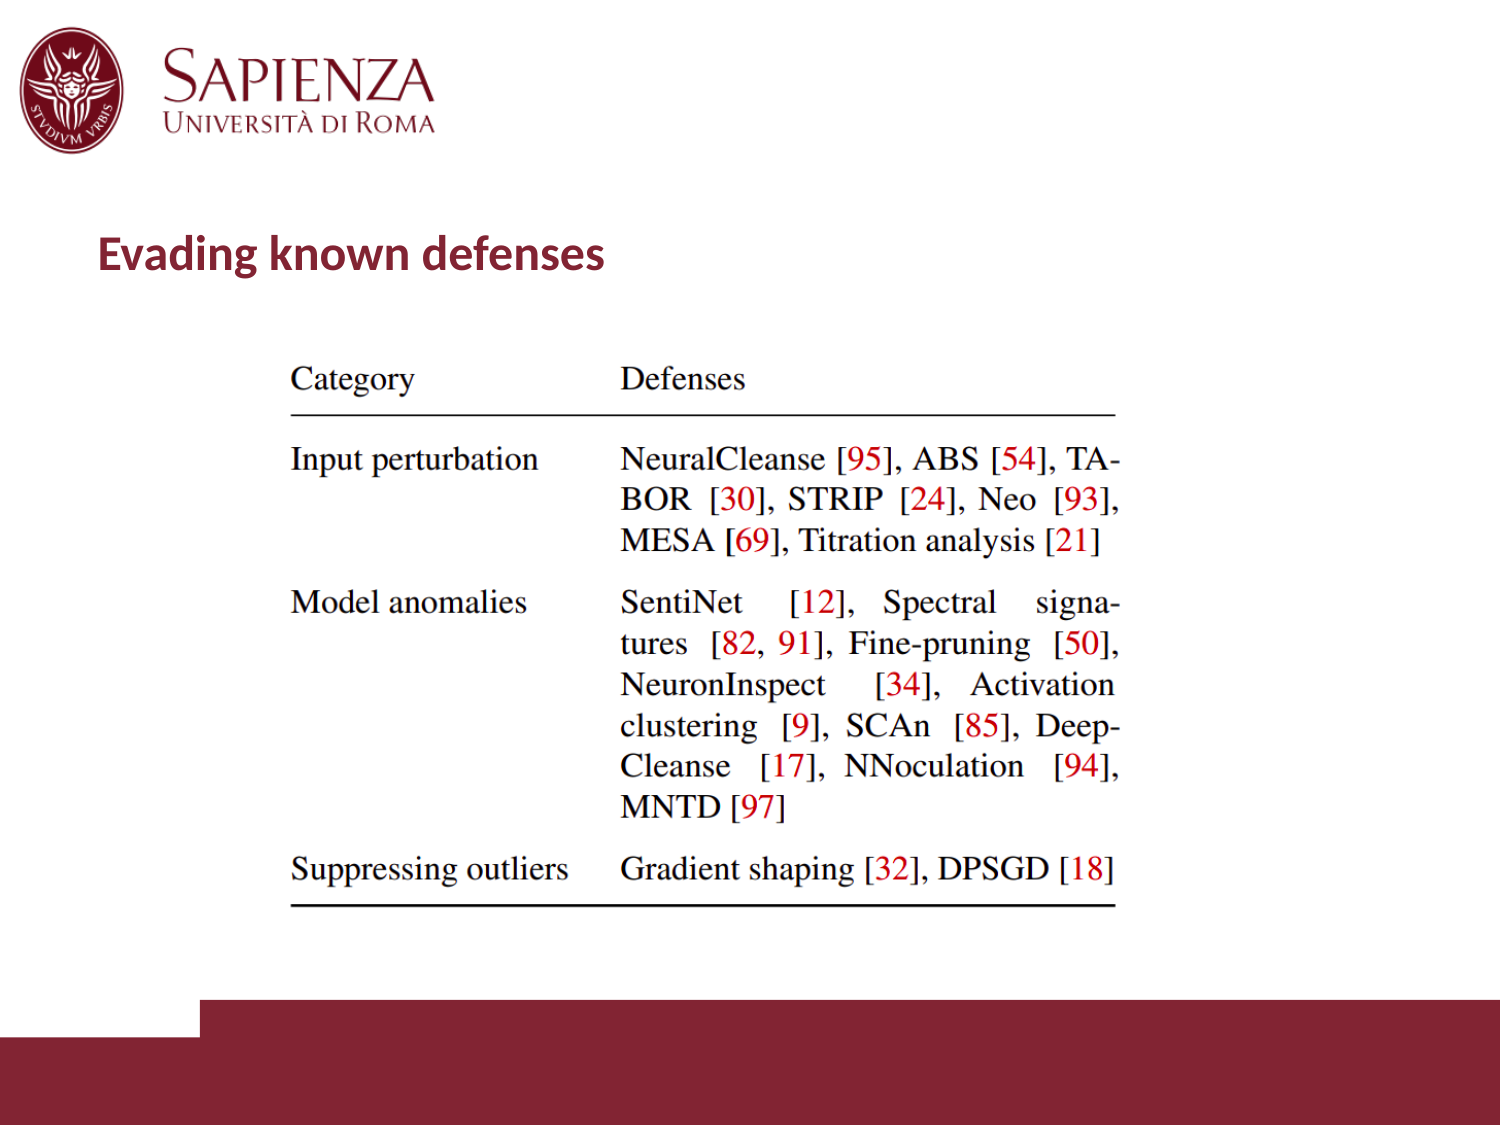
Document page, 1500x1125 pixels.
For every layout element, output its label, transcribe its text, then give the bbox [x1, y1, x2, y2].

picture [248, 340, 1165, 933]
text_box Evading known defenses [82, 212, 1300, 296]
